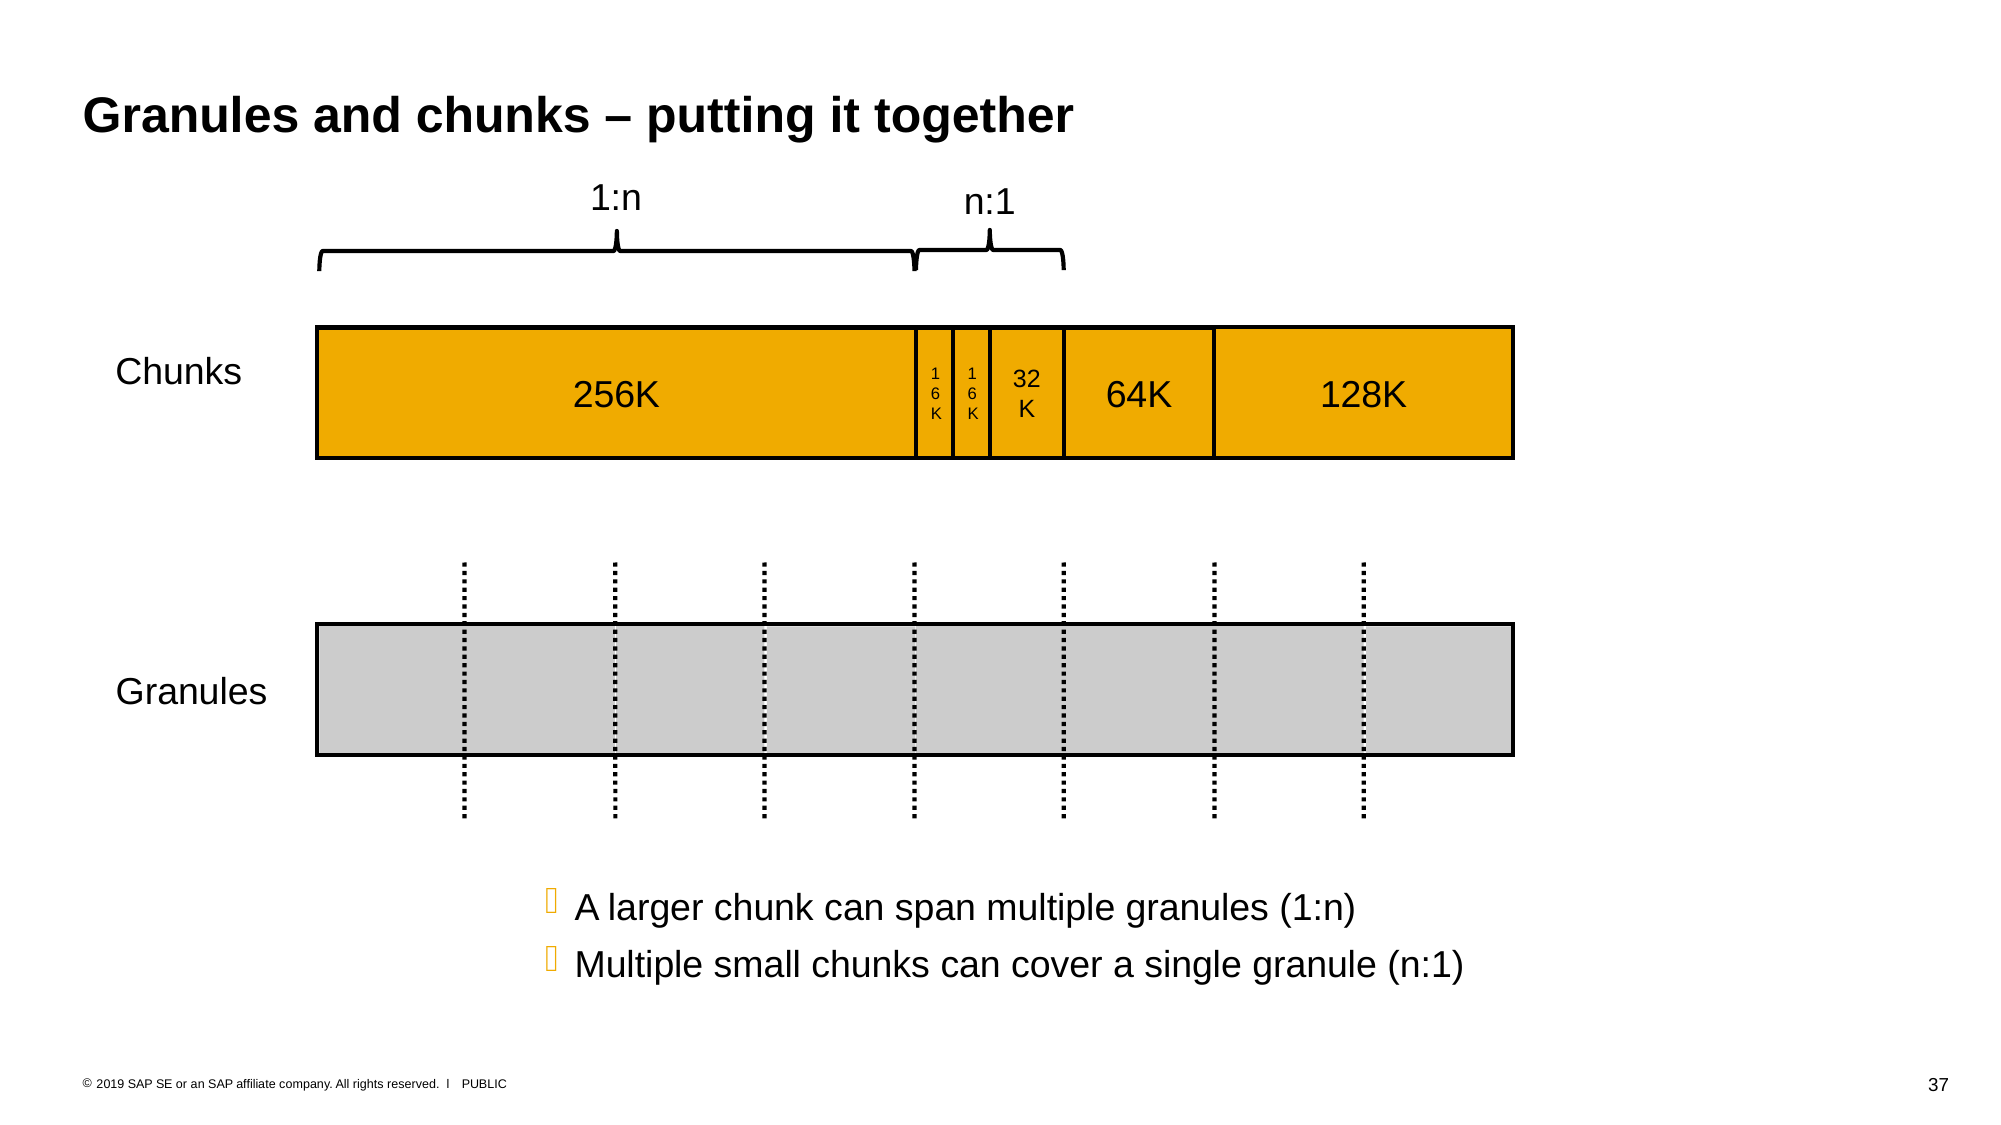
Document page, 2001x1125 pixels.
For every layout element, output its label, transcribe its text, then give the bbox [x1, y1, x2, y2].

text_box [1366, 626, 1511, 753]
title Granules and chunks – putting it together [82, 82, 1918, 144]
text_box [319, 626, 615, 753]
text_box [616, 626, 765, 753]
text_box 32K [990, 327, 1064, 459]
text_box [766, 626, 1364, 753]
text_box 16K [952, 327, 990, 459]
text_box n:1 [963, 176, 1016, 222]
text_box Chunks [115, 347, 243, 393]
list A larger chunk can span multiple granules (1:n) Multiple small chunks can cover a single granule (n:1) [545, 882, 1471, 1040]
text_box Granules [115, 666, 268, 712]
text_box 1:n [590, 172, 643, 218]
text_box 16K [916, 327, 952, 459]
text_box 64K [1064, 327, 1215, 459]
text_box 256K [316, 327, 916, 459]
text_box 128K [1214, 327, 1514, 458]
